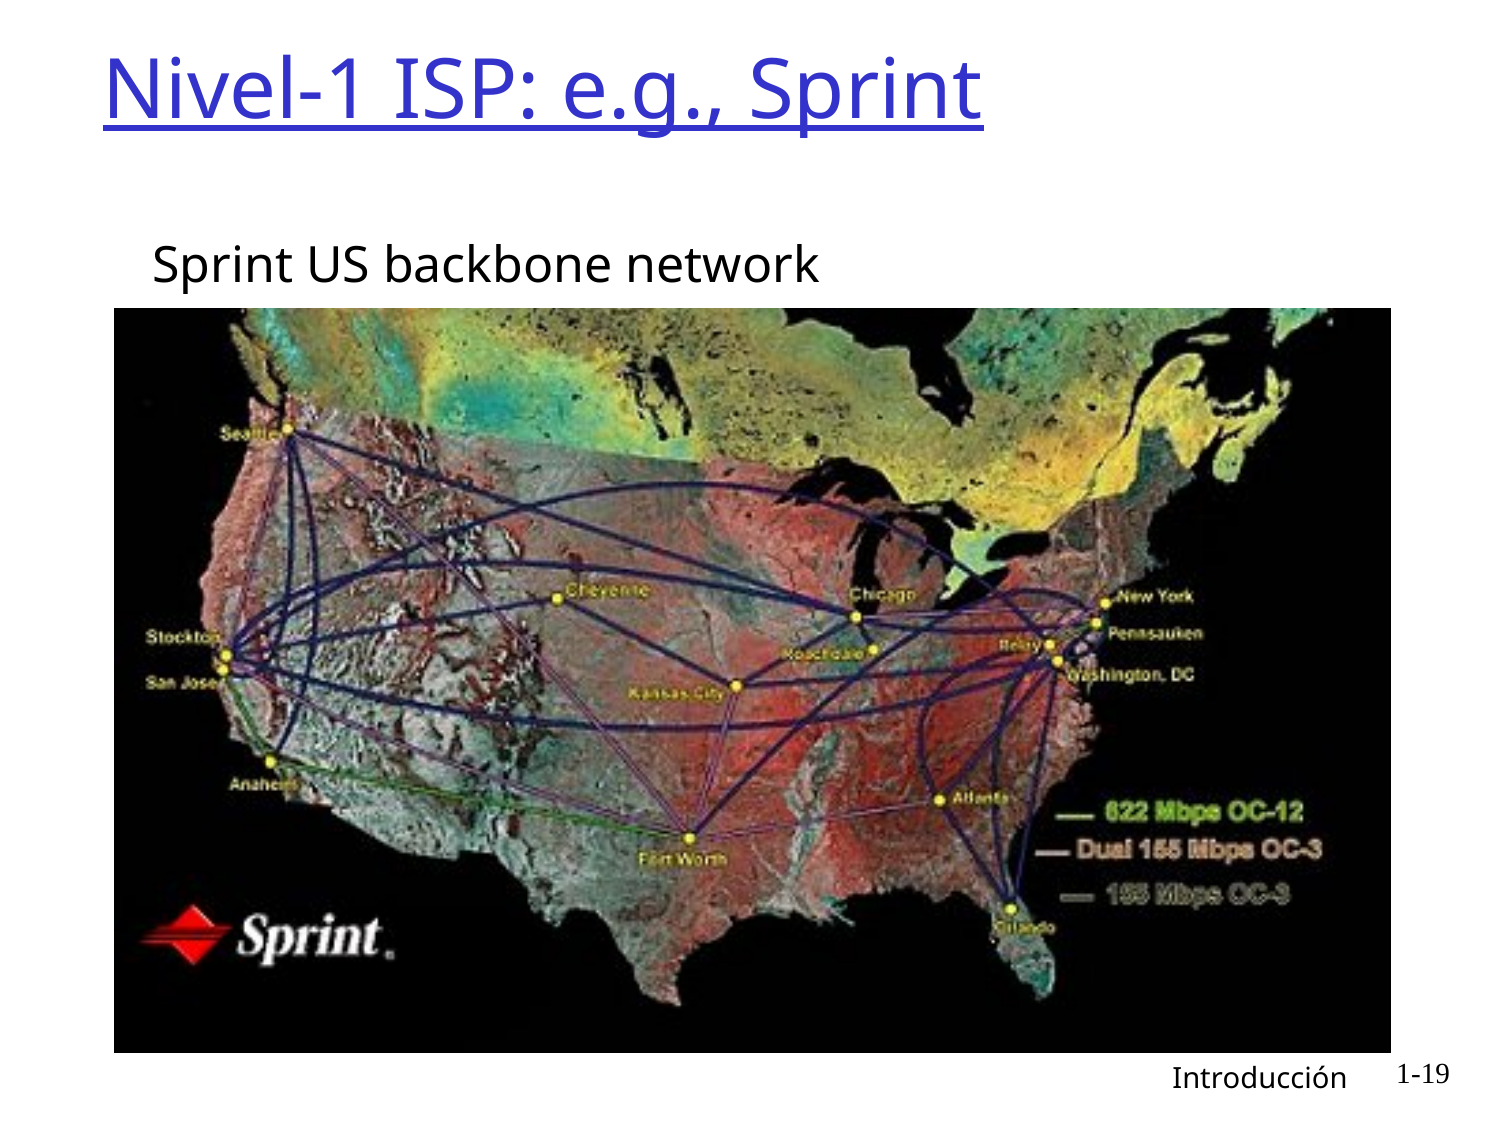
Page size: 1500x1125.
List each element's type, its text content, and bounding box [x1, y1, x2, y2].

title Nivel-1 ISP: e.g., Sprint [87, 23, 1463, 150]
text_box Sprint US backbone network [137, 224, 836, 300]
picture [114, 308, 1391, 1053]
